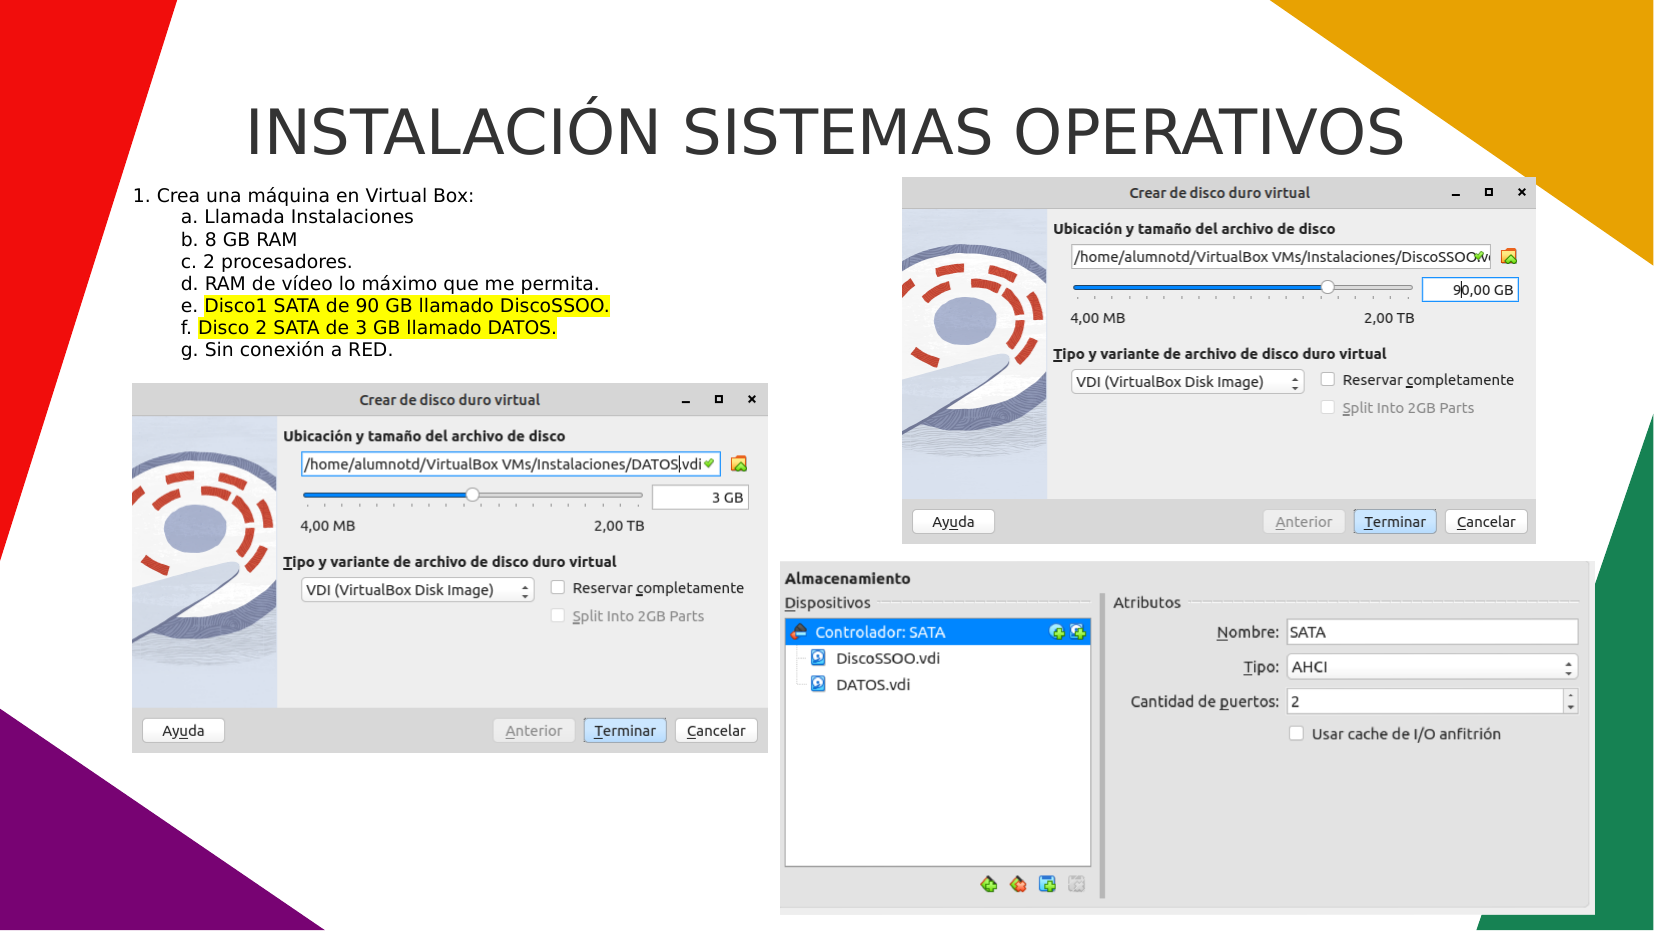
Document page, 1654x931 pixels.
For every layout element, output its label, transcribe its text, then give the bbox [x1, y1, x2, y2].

title INSTALACIÓN SISTEMAS OPERATIVOS [118, 59, 1536, 207]
picture [132, 383, 768, 753]
picture [779, 561, 1595, 915]
picture [902, 177, 1536, 544]
text_box 1. Crea una máquina en Virtual Box: a. Llamada Instalaciones b. 8 GB RAM c. 2 procesadores. d. RAM de vídeo lo máximo que me permita. e. Disco1 SATA de 90 GB llamado DiscoSSOO. f. Disco 2 SATA de 3 GB llamado DATOS. g. Sin conexión a RED. [118, 177, 650, 414]
